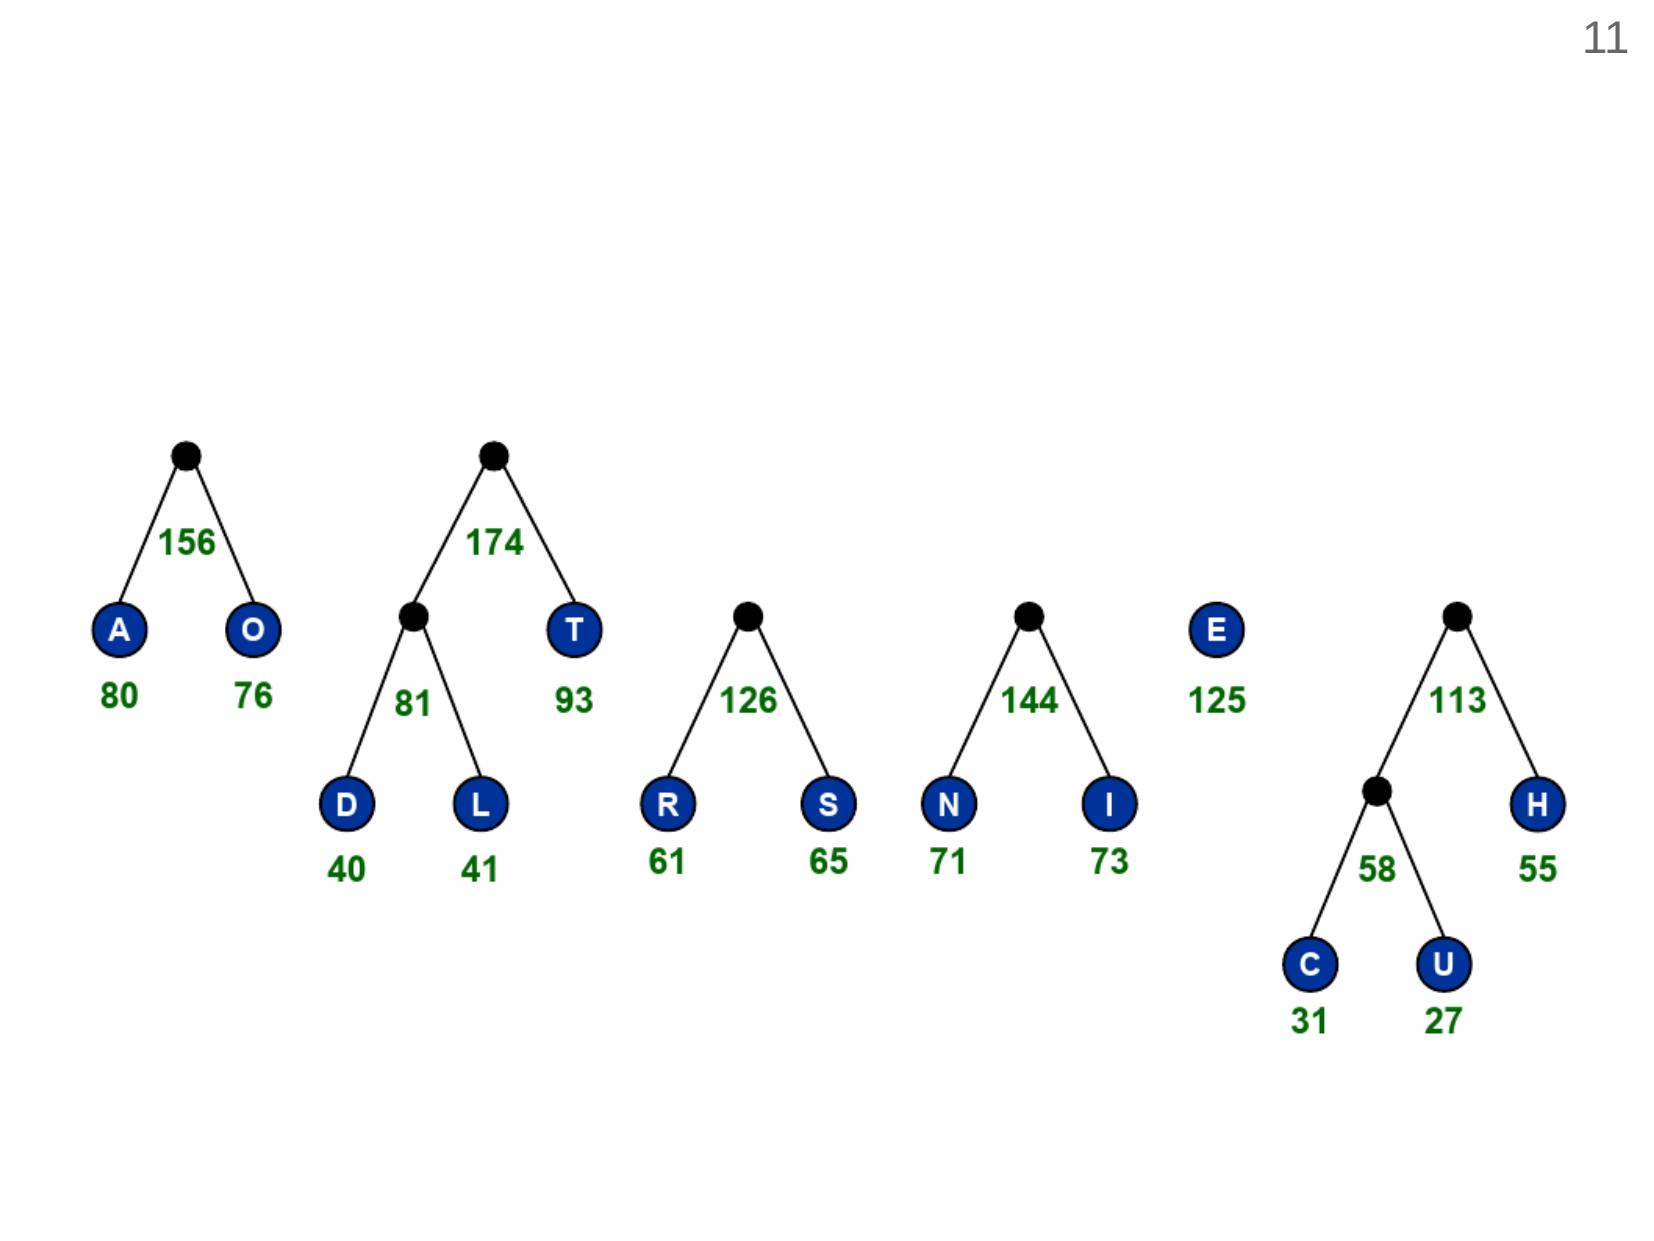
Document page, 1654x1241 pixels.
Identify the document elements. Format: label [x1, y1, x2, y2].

picture [88, 430, 1570, 1040]
